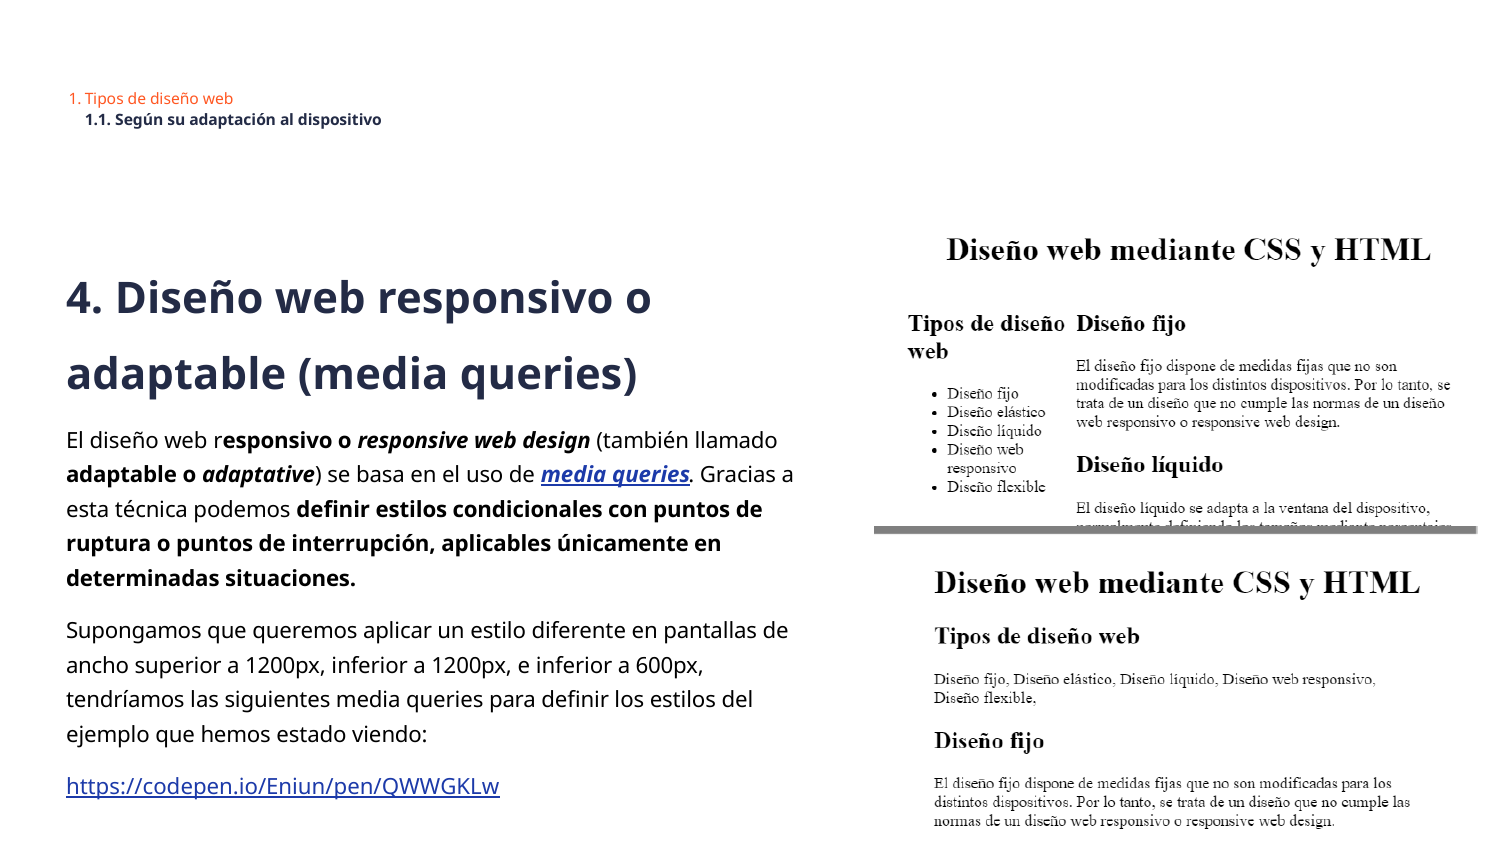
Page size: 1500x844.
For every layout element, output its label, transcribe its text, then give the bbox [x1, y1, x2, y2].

title Tipos de diseño web 1.1. Según su adaptación al dispositivo [51, 72, 1449, 167]
list 4. Diseño web responsivo o adaptable (media queries) El diseño web responsivo o responsive web design (también llamado adaptable o adaptative) se basa en el uso de media queries. Gracias a esta técnica podemos definir estilos condicionales con puntos de ruptura o puntos de interrupción, aplicables únicamente en determinadas situaciones. Supongamos que queremos aplicar un estilo diferente en pantallas de ancho superior a 1200px, inferior a 1200px, e inferior a 600px, tendríamos las siguientes media queries para definir los estilos del ejemplo que hemos estado viendo: https://codepen.io/Eniun/pen/QWWGKLw [51, 235, 823, 829]
picture [874, 556, 1478, 844]
picture [874, 223, 1478, 526]
